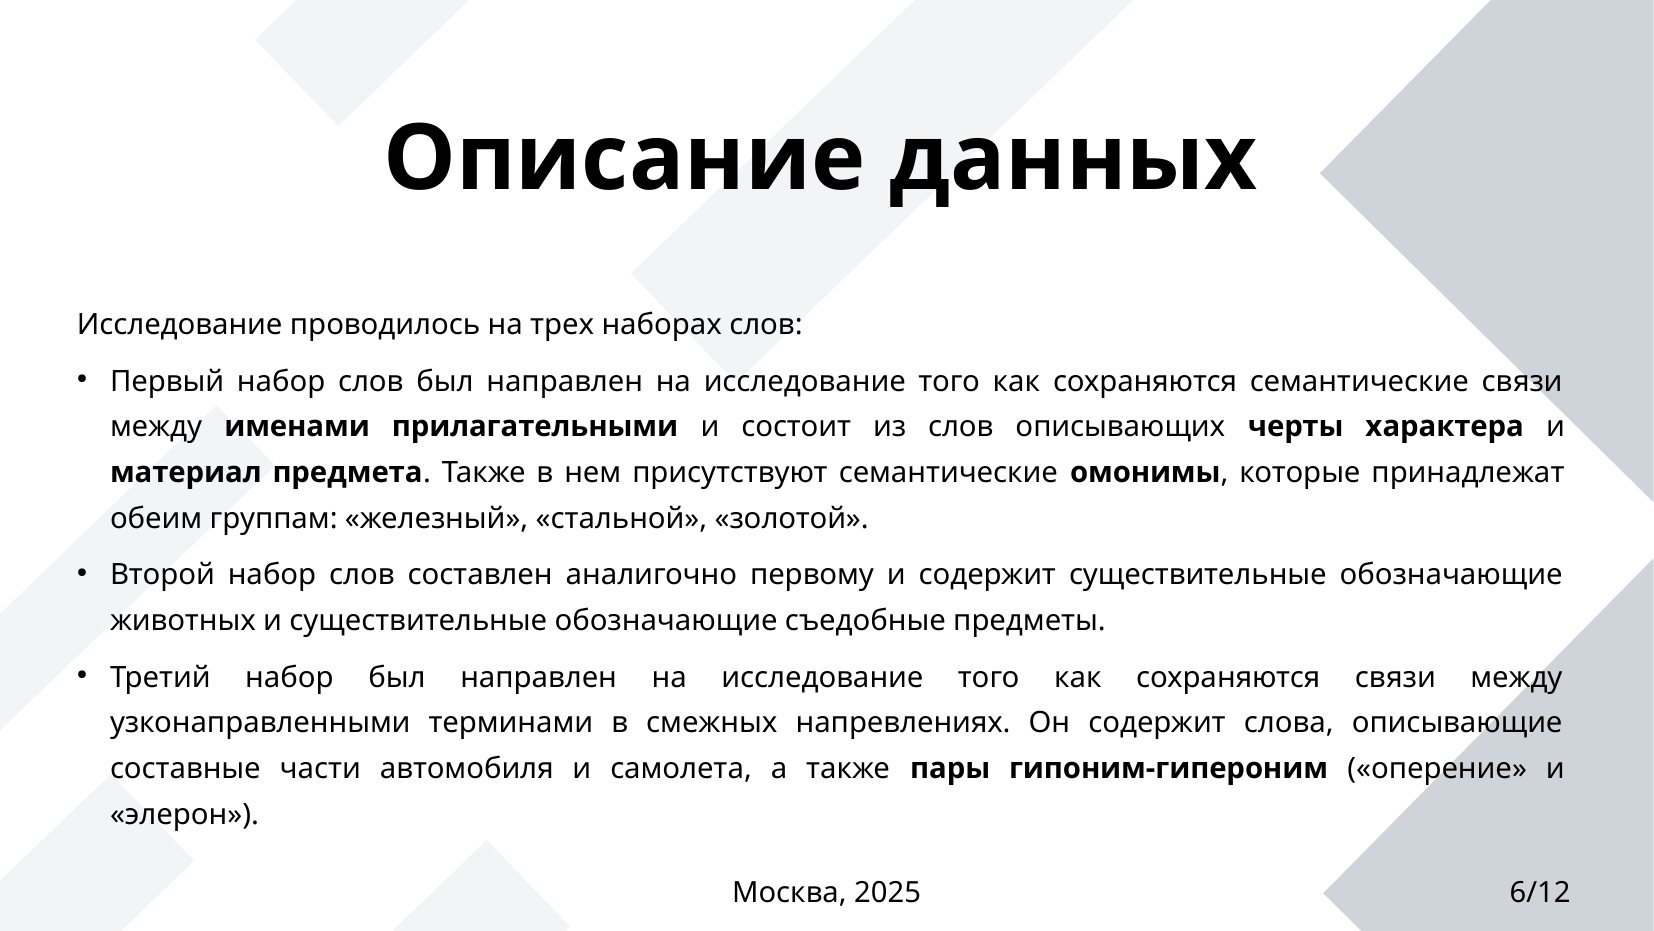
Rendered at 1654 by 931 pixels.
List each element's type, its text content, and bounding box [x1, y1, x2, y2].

list Исследование проводилось на трех наборах слов: Первый набор слов был направлен на исследование того как сохраняются семантические связи между именами прилагательными и состоит из слов описывающих черты характера и материал предмета. Также в нем присутствуют семантические омонимы, которые принадлежат обеим группам: «железный», «стальной», «золотой». Второй набор слов составлен аналигочно первому и содержит существительные обозначающие животных и существительные обозначающие съедобные предметы. Третий набор был направлен на исследование того как сохраняются связи между узконаправленными терминами в смежных напревлениях. Он содержит слова, описывающие составные части автомобиля и самолета, а также пары гипоним-гипероним («оперение» и «элерон»). [76, 295, 1565, 835]
title Описание данных [76, 76, 1565, 233]
